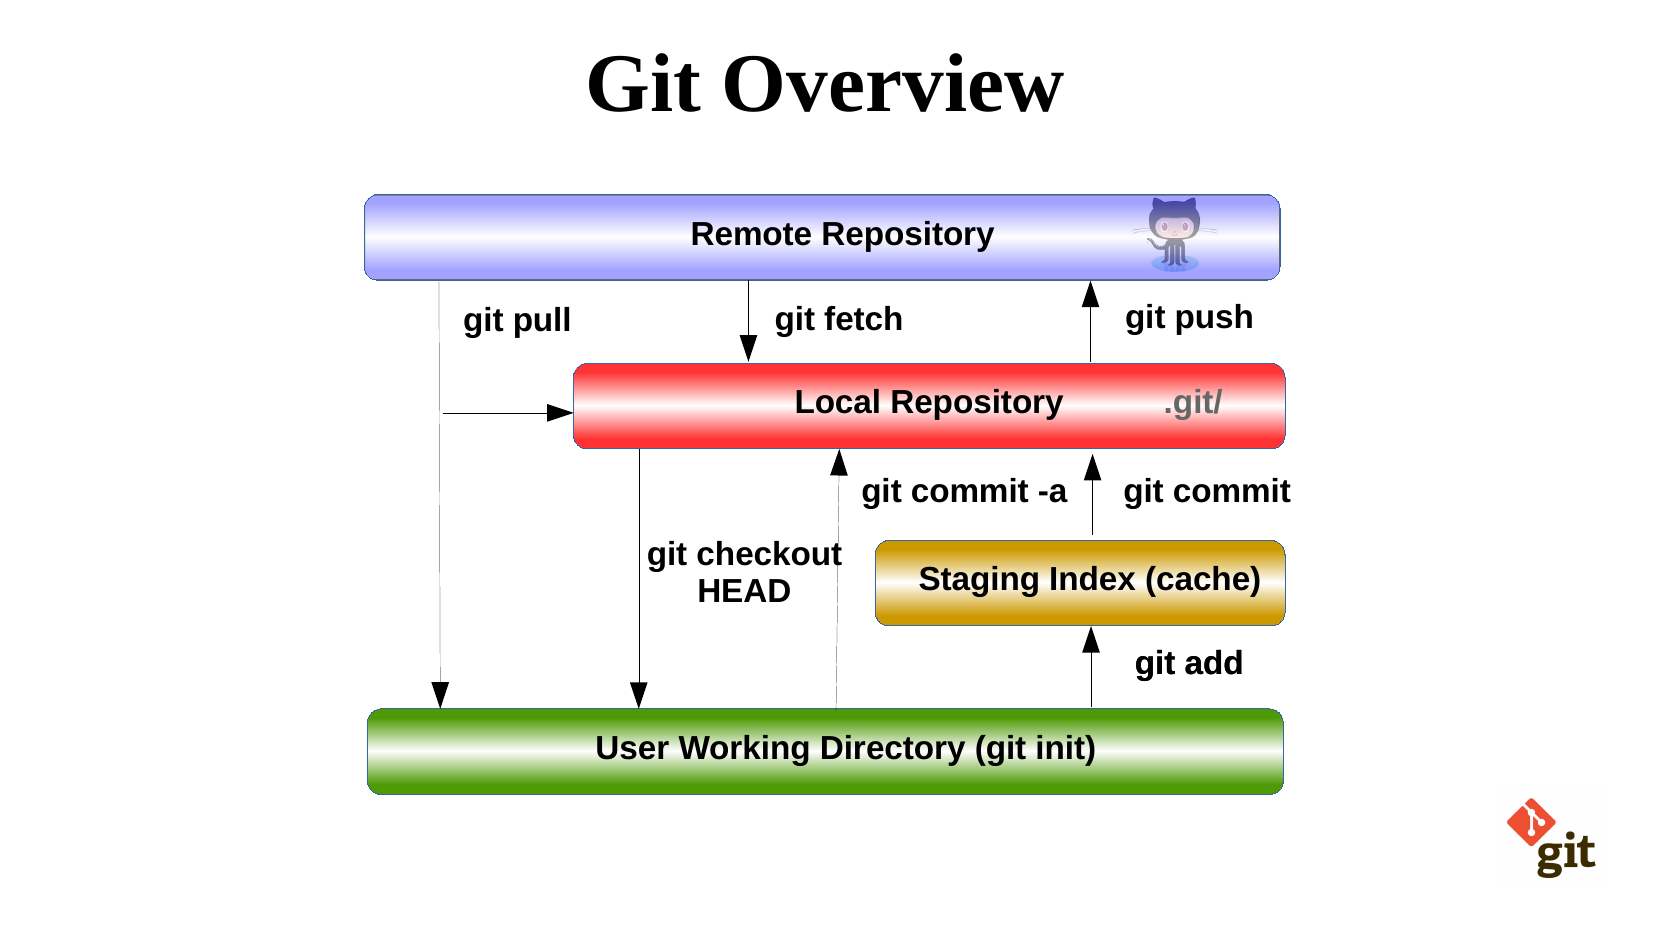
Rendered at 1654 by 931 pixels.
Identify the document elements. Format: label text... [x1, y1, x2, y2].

picture [1497, 789, 1606, 886]
text_box git checkout HEAD [627, 528, 862, 670]
text_box User Working Directory (git init) [367, 721, 1325, 795]
text_box Remote Repository [364, 207, 1322, 281]
text_box [367, 708, 1284, 721]
text_box git add [1071, 637, 1308, 699]
text_box git commit -a [839, 464, 1092, 526]
text_box [364, 194, 1280, 207]
text_box git commit [1103, 464, 1325, 526]
text_box [596, 363, 1285, 376]
text_box git push [1071, 291, 1308, 353]
text_box git fetch [721, 292, 957, 355]
text_box [875, 540, 1285, 553]
text_box .git/ [1130, 375, 1256, 437]
text_box git commit -a [826, 464, 838, 526]
text_box [574, 441, 1284, 449]
text_box Local Repository [573, 376, 1286, 441]
text_box Staging Index (cache) [875, 553, 1306, 655]
text_box git commit -a [1093, 464, 1103, 526]
text_box git pull [438, 294, 596, 396]
text_box Git Overview [60, 30, 1591, 147]
